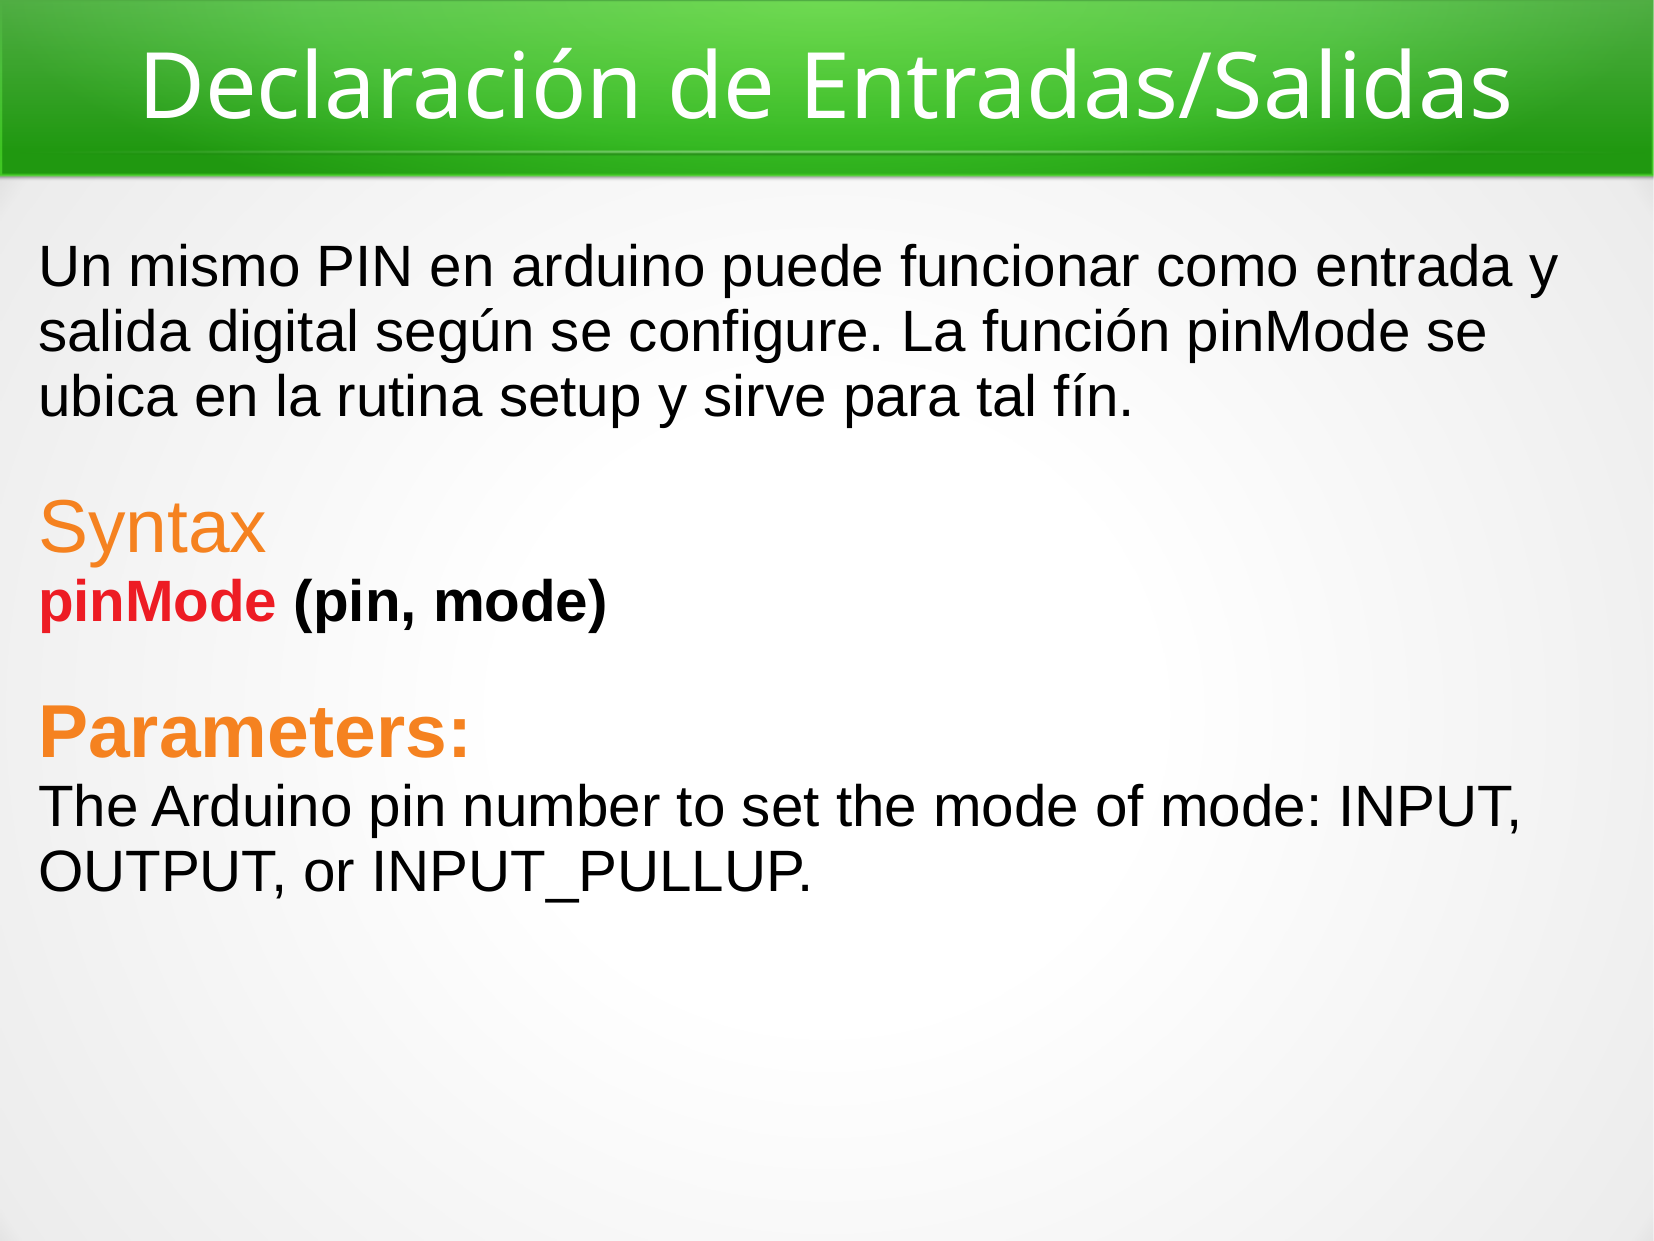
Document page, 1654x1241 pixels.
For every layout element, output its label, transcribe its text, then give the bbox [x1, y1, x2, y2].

text_box Un mismo PIN en arduino puede funcionar como entrada y salida digital según se configure. La función pinMode se ubica en la rutina setup y sirve para tal fín. Syntax pinMode (pin, mode) Parameters: The Arduino pin number to set the mode of mode: INPUT, OUTPUT, or INPUT_PULLUP. [23, 184, 1654, 1158]
title Declaración de Entradas/Salidas [82, 11, 1571, 154]
picture [0, 0, 1654, 1241]
